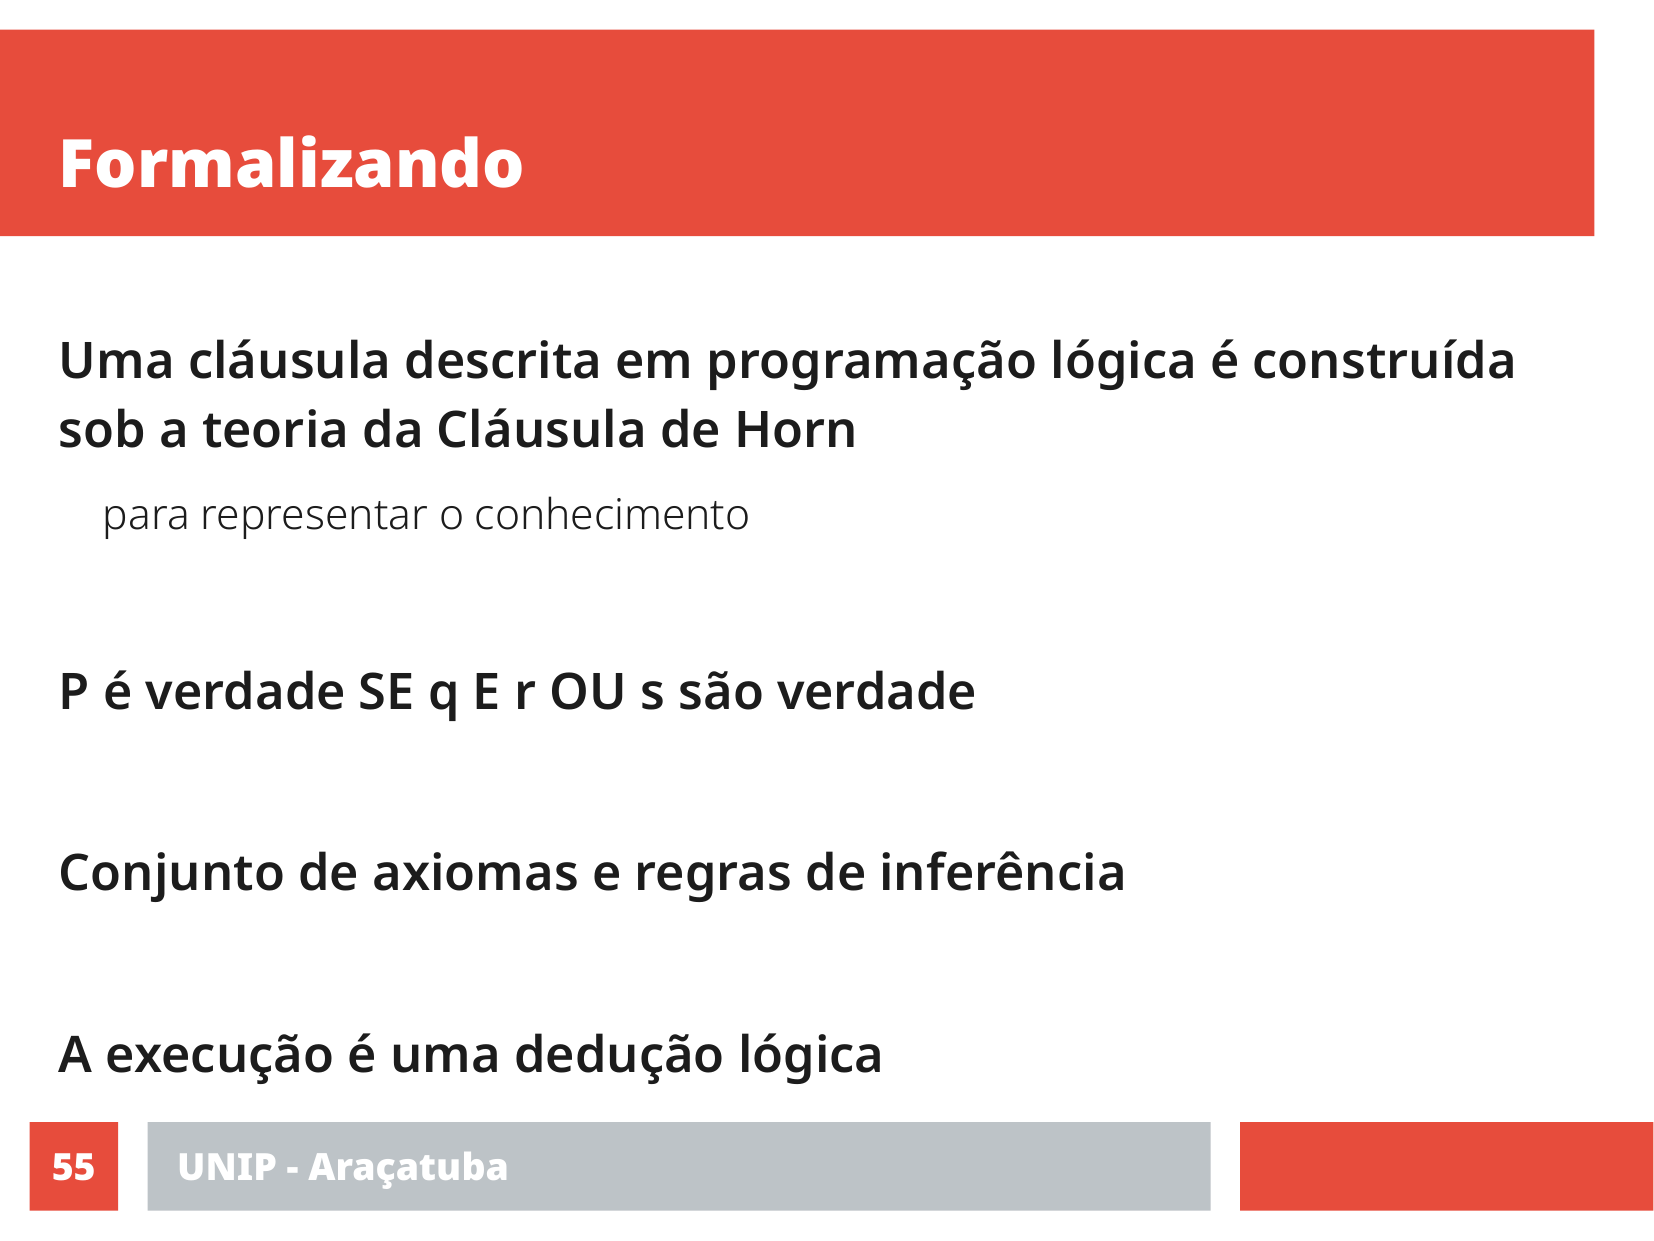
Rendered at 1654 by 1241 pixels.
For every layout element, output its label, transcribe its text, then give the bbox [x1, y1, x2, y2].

list Uma cláusula descrita em programação lógica é construída sob a teoria da Cláusula de Horn para representar o conhecimento P é verdade SE q E r OU s são verdade Conjunto de axiomas e regras de inferência A execução é uma dedução lógica [59, 324, 1565, 1093]
title Formalizando [59, 59, 1595, 207]
